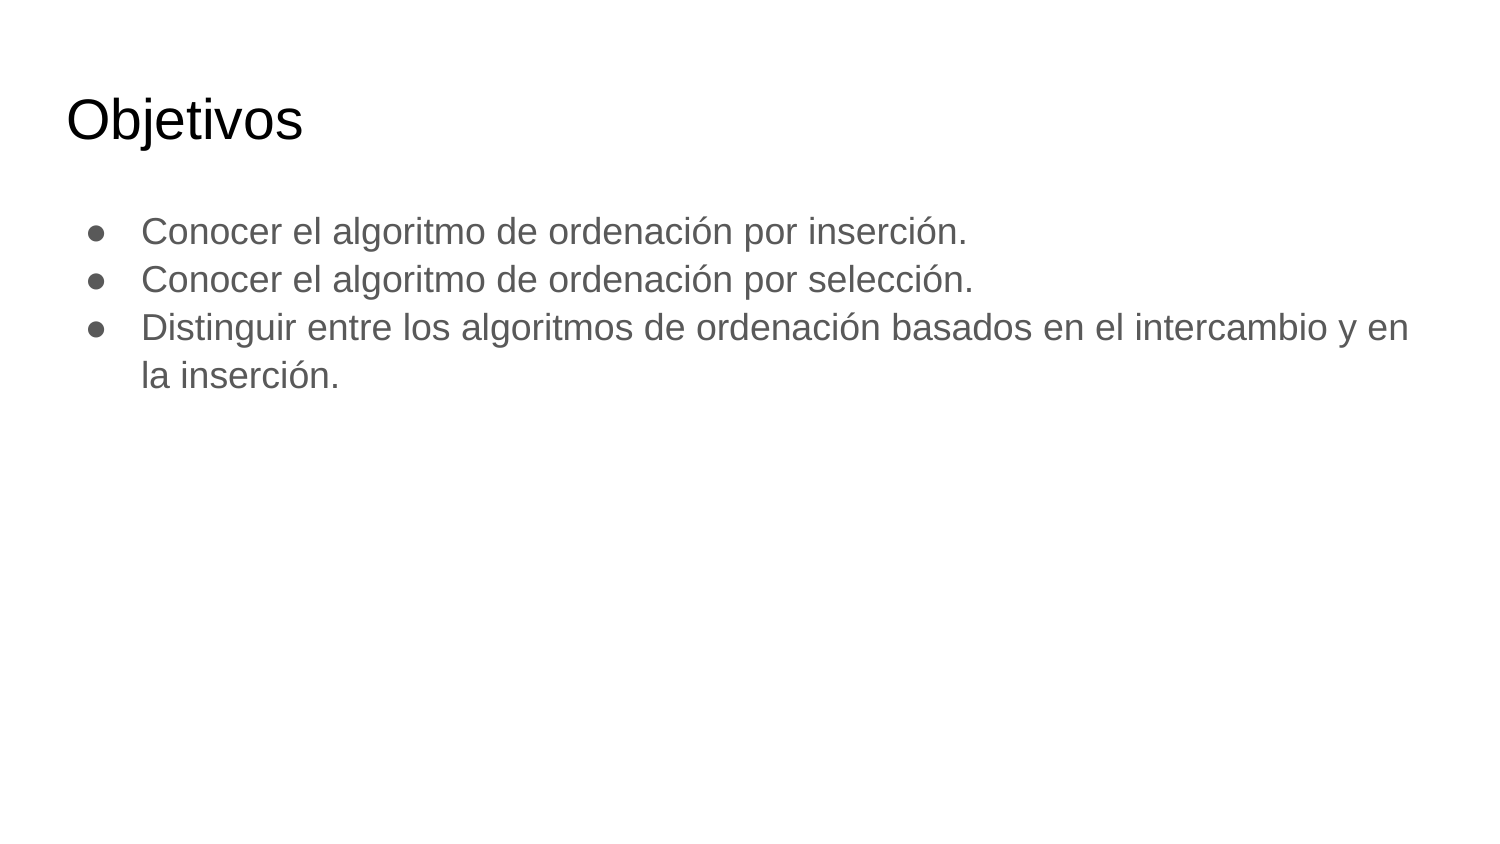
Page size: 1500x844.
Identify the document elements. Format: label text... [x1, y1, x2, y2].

list Conocer el algoritmo de ordenación por inserción. Conocer el algoritmo de ordenación por selección. Distinguir entre los algoritmos de ordenación basados en el intercambio y en la inserción. [51, 189, 1449, 750]
title Objetivos [51, 72, 1449, 167]
